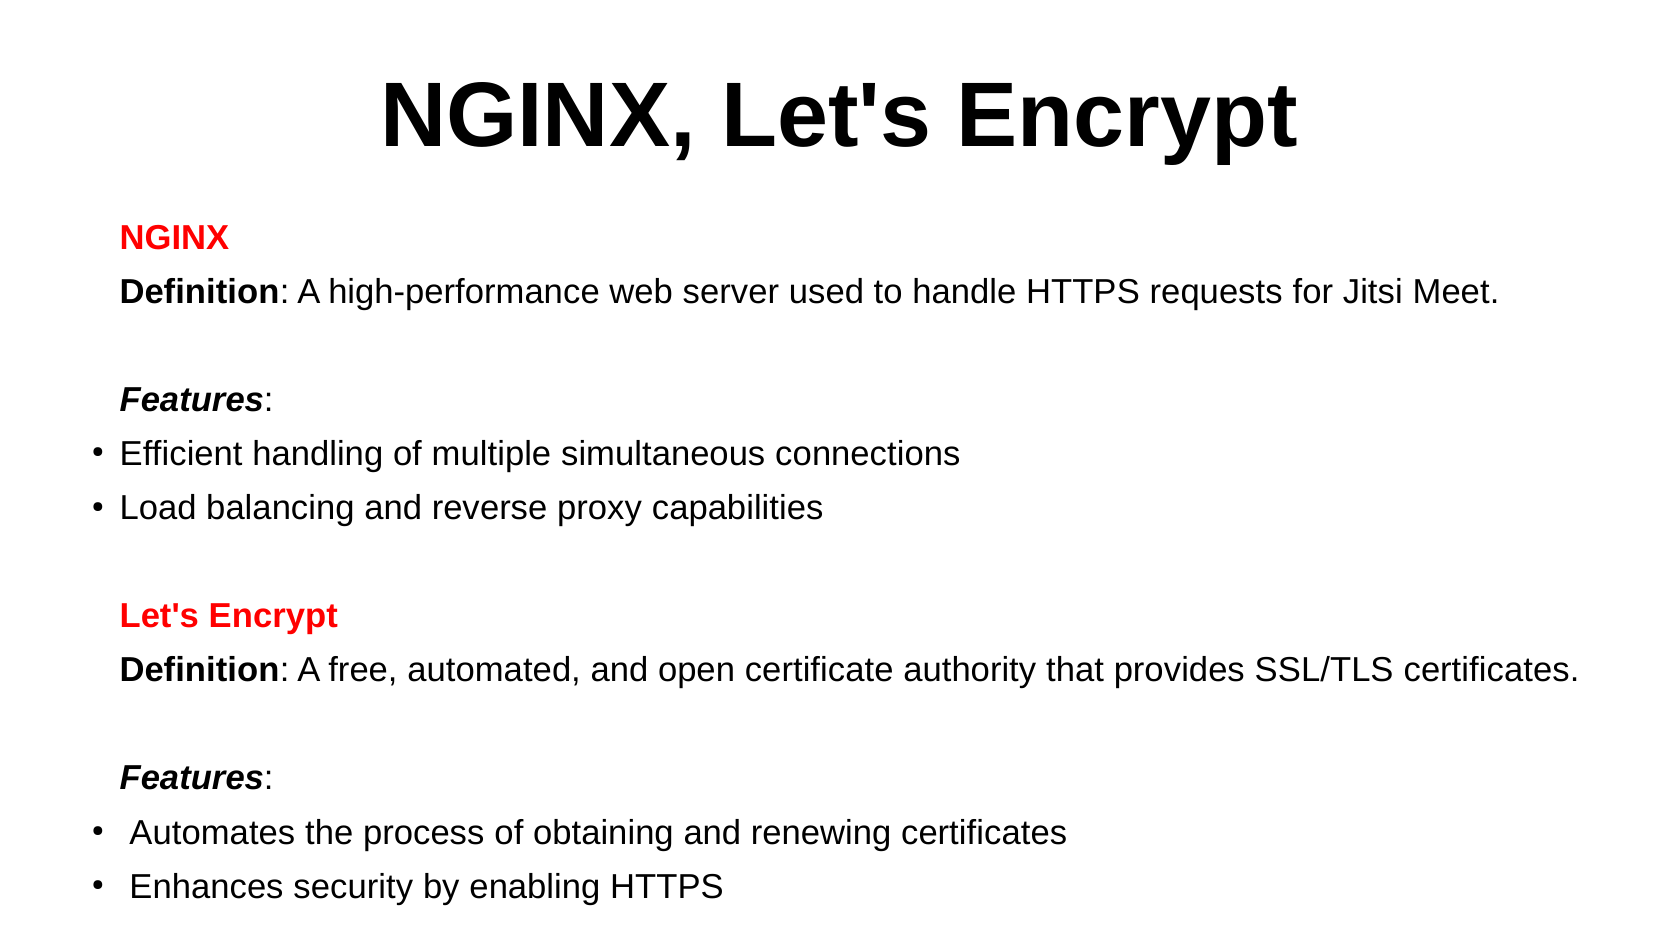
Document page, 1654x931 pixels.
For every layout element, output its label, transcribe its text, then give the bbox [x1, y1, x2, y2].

title NGINX, Let's Encrypt [82, 37, 1571, 193]
list NGINX Definition: A high-performance web server used to handle HTTPS requests for Jitsi Meet. Features: Efficient handling of multiple simultaneous connections Load balancing and reverse proxy capabilities Let's Encrypt Definition: A free, automated, and open certificate authority that provides SSL/TLS certificates. Features: Automates the process of obtaining and renewing certificates Enhances security by enabling HTTPS [82, 217, 1625, 916]
